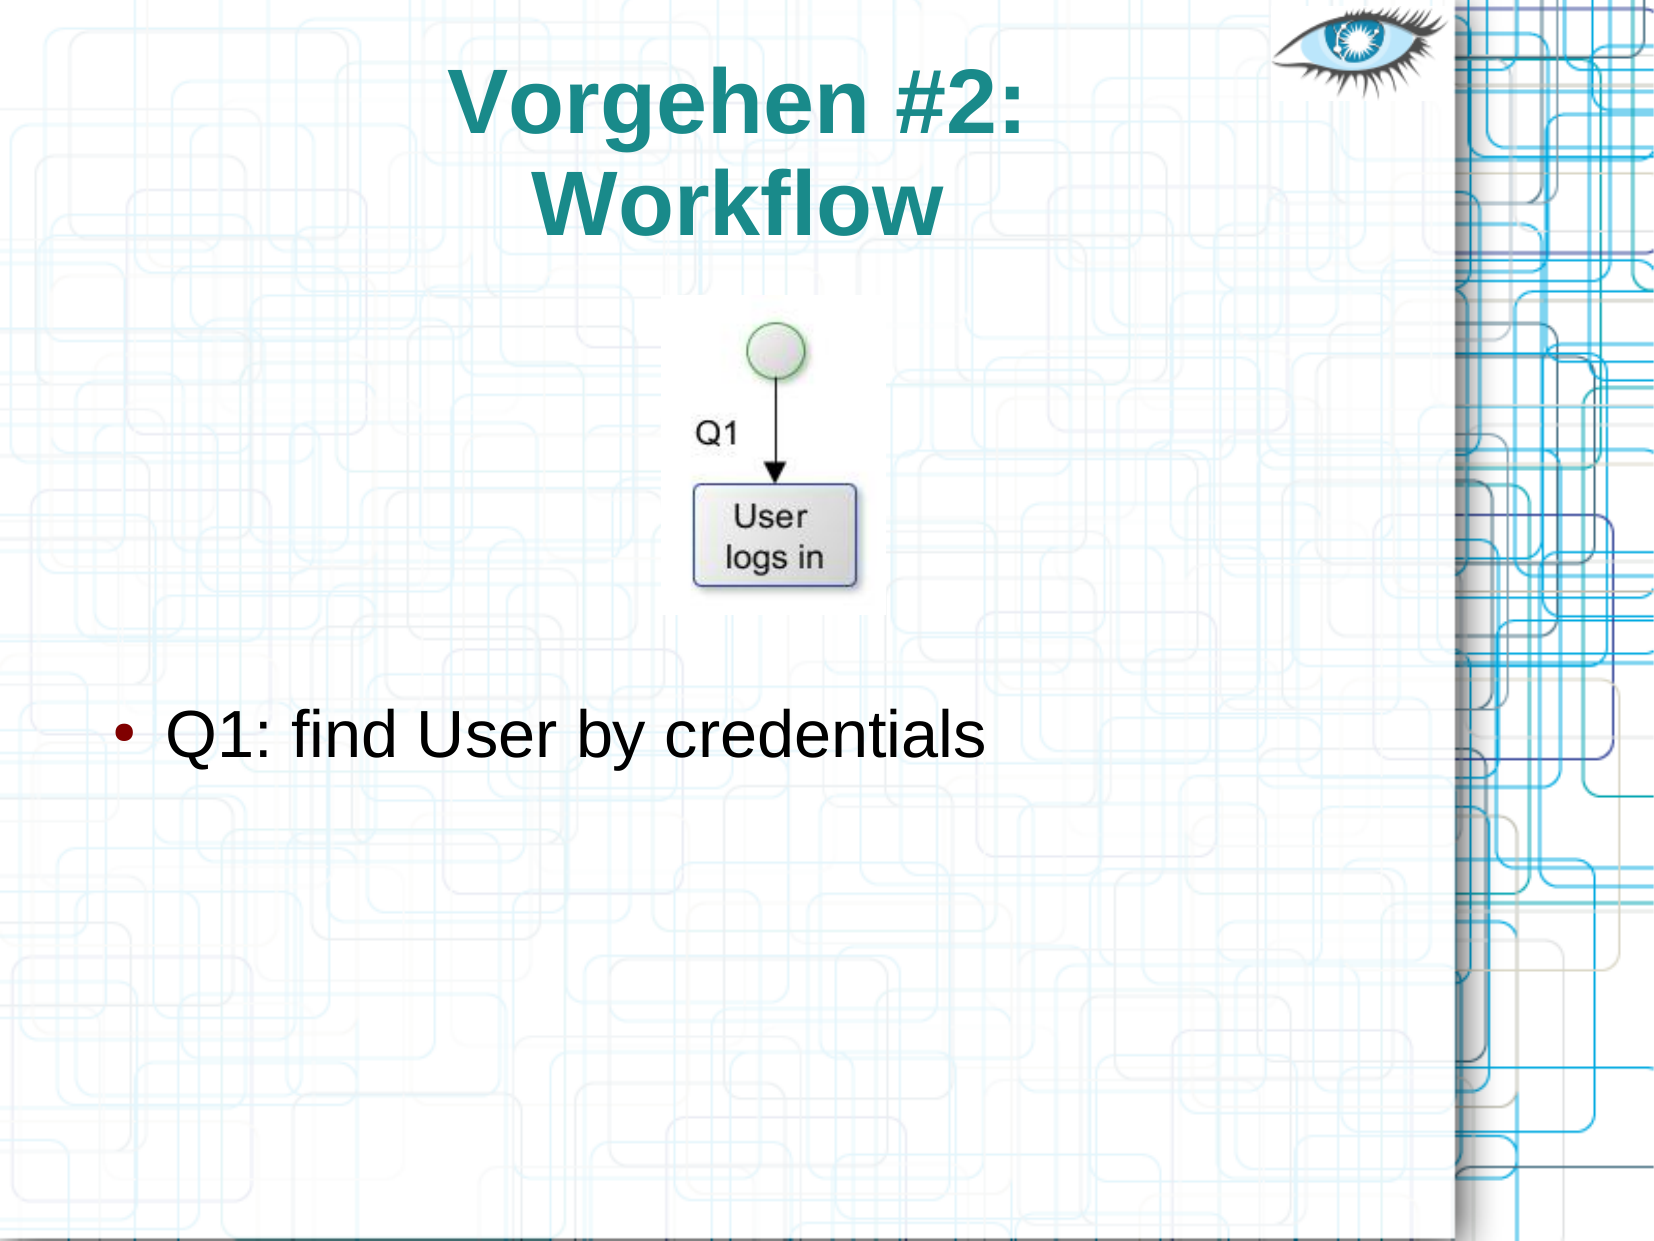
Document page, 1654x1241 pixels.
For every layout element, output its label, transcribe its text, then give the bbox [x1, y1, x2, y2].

picture [0, 0, 1654, 1241]
title Vorgehen #2: Workflow [59, 49, 1418, 257]
list Q1: find User by credentials [94, 696, 1430, 1088]
